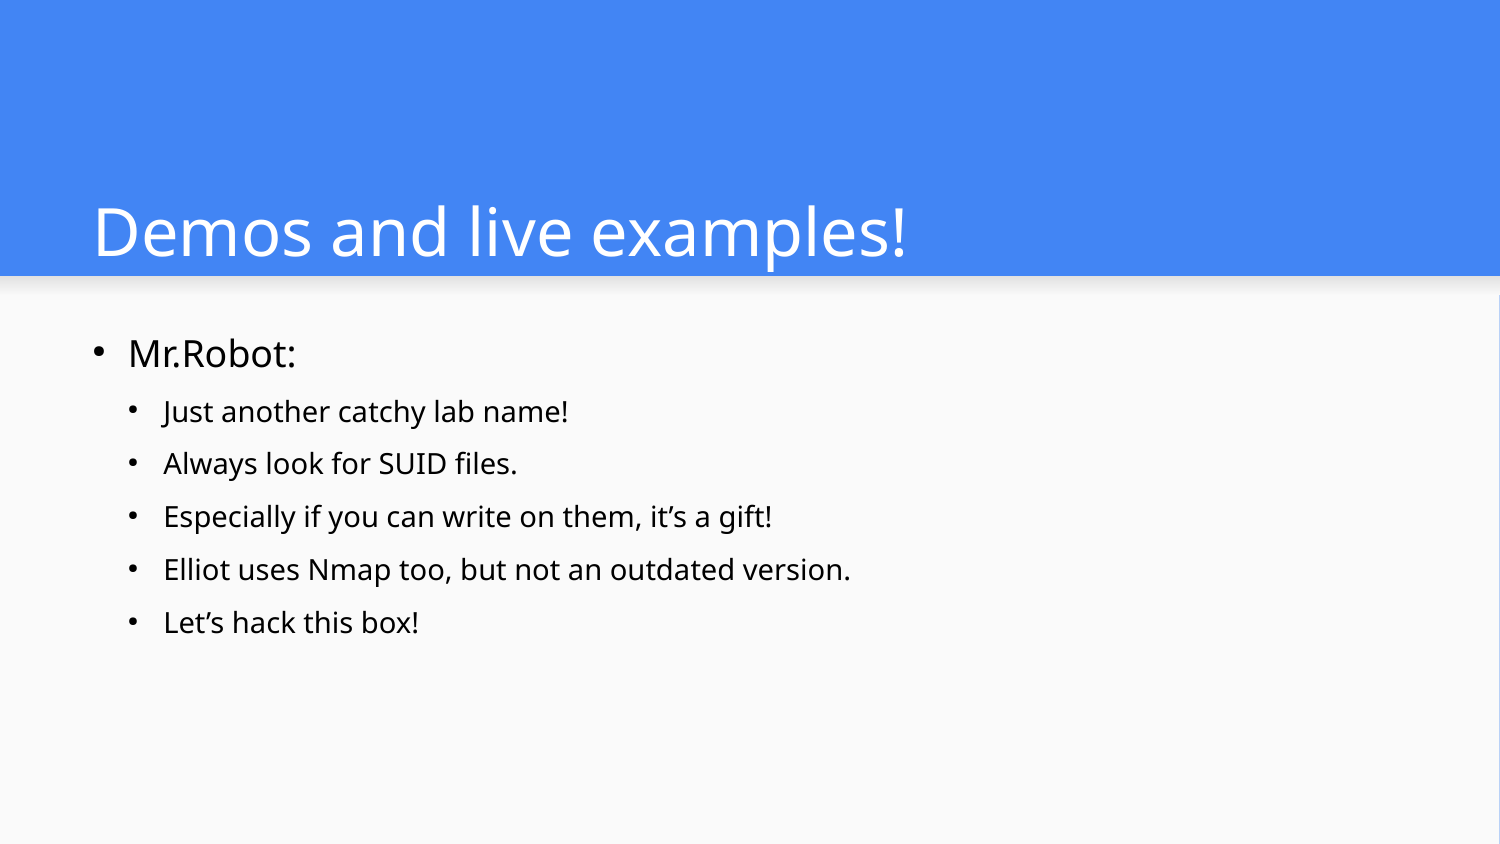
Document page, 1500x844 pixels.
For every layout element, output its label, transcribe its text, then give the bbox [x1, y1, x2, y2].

title Demos and live examples! [77, 159, 1427, 286]
list Mr.Robot: Just another catchy lab name! Always look for SUID files. Especially if you can write on them, it’s a gift! Elliot uses Nmap too, but not an outdated version. Let’s hack this box! [77, 314, 1427, 760]
